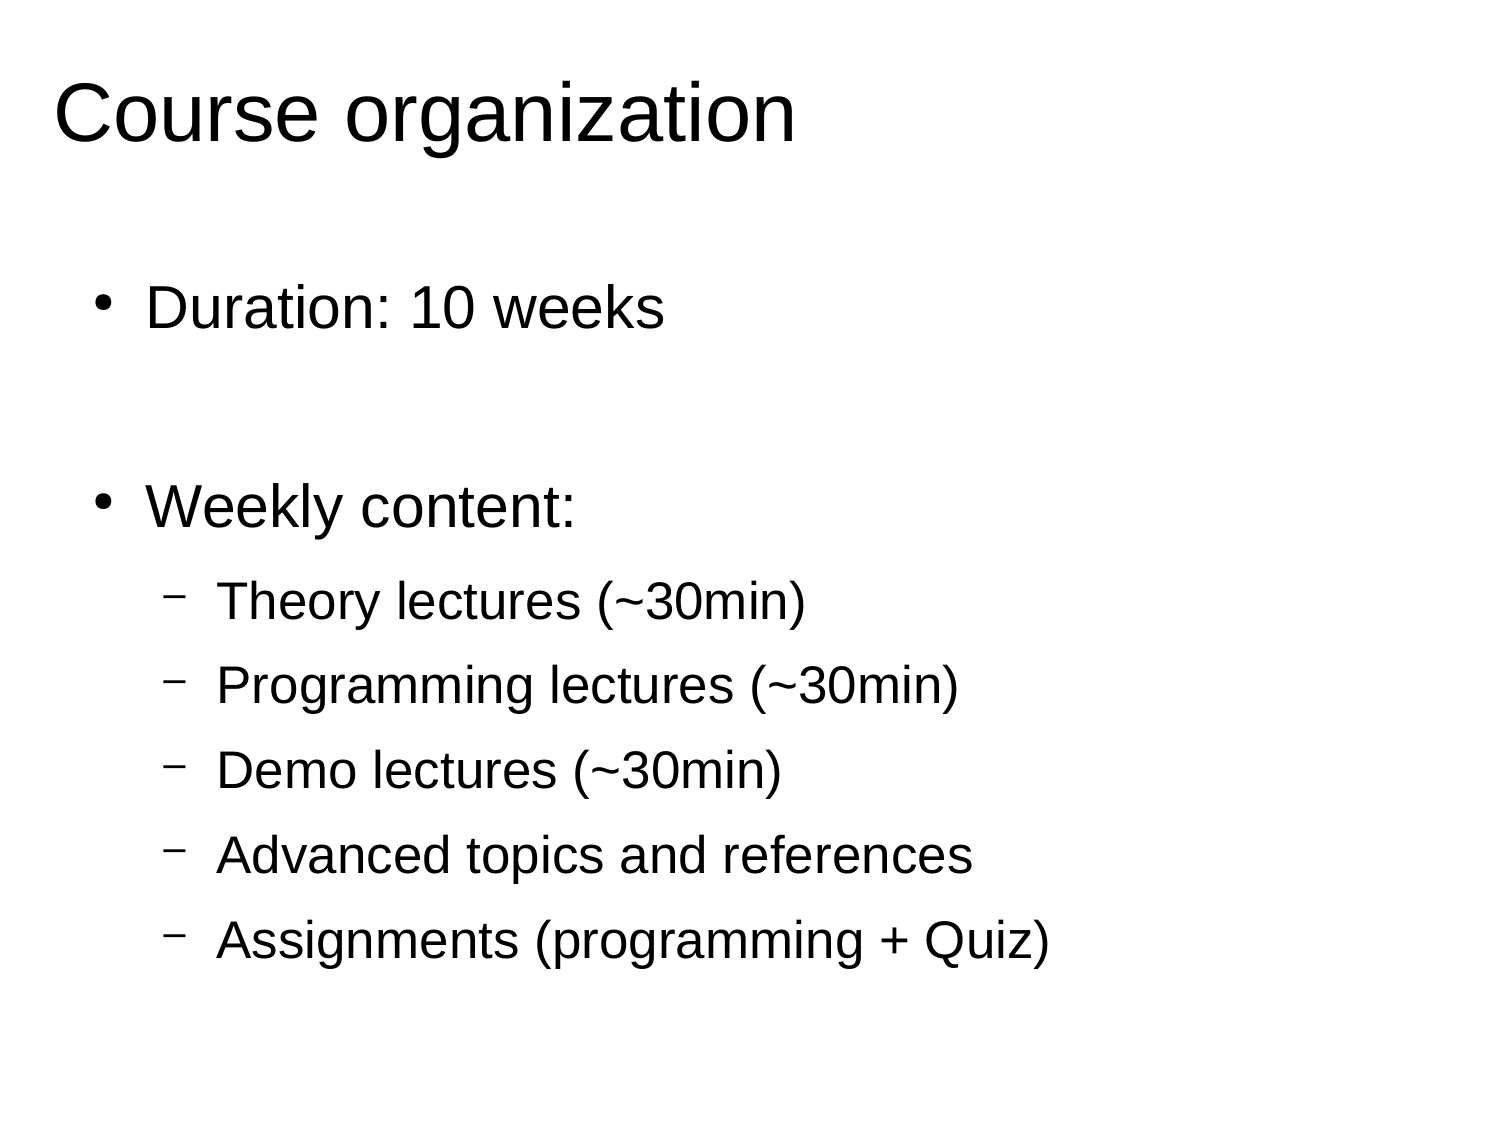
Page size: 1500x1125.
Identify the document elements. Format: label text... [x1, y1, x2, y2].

title Course organization [53, 18, 1403, 207]
list Duration: 10 weeks Weekly content: Theory lectures (~30min) Programming lectures (~30min) Demo lectures (~30min) Advanced topics and references Assignments (programming + Quiz) [75, 263, 1425, 1006]
